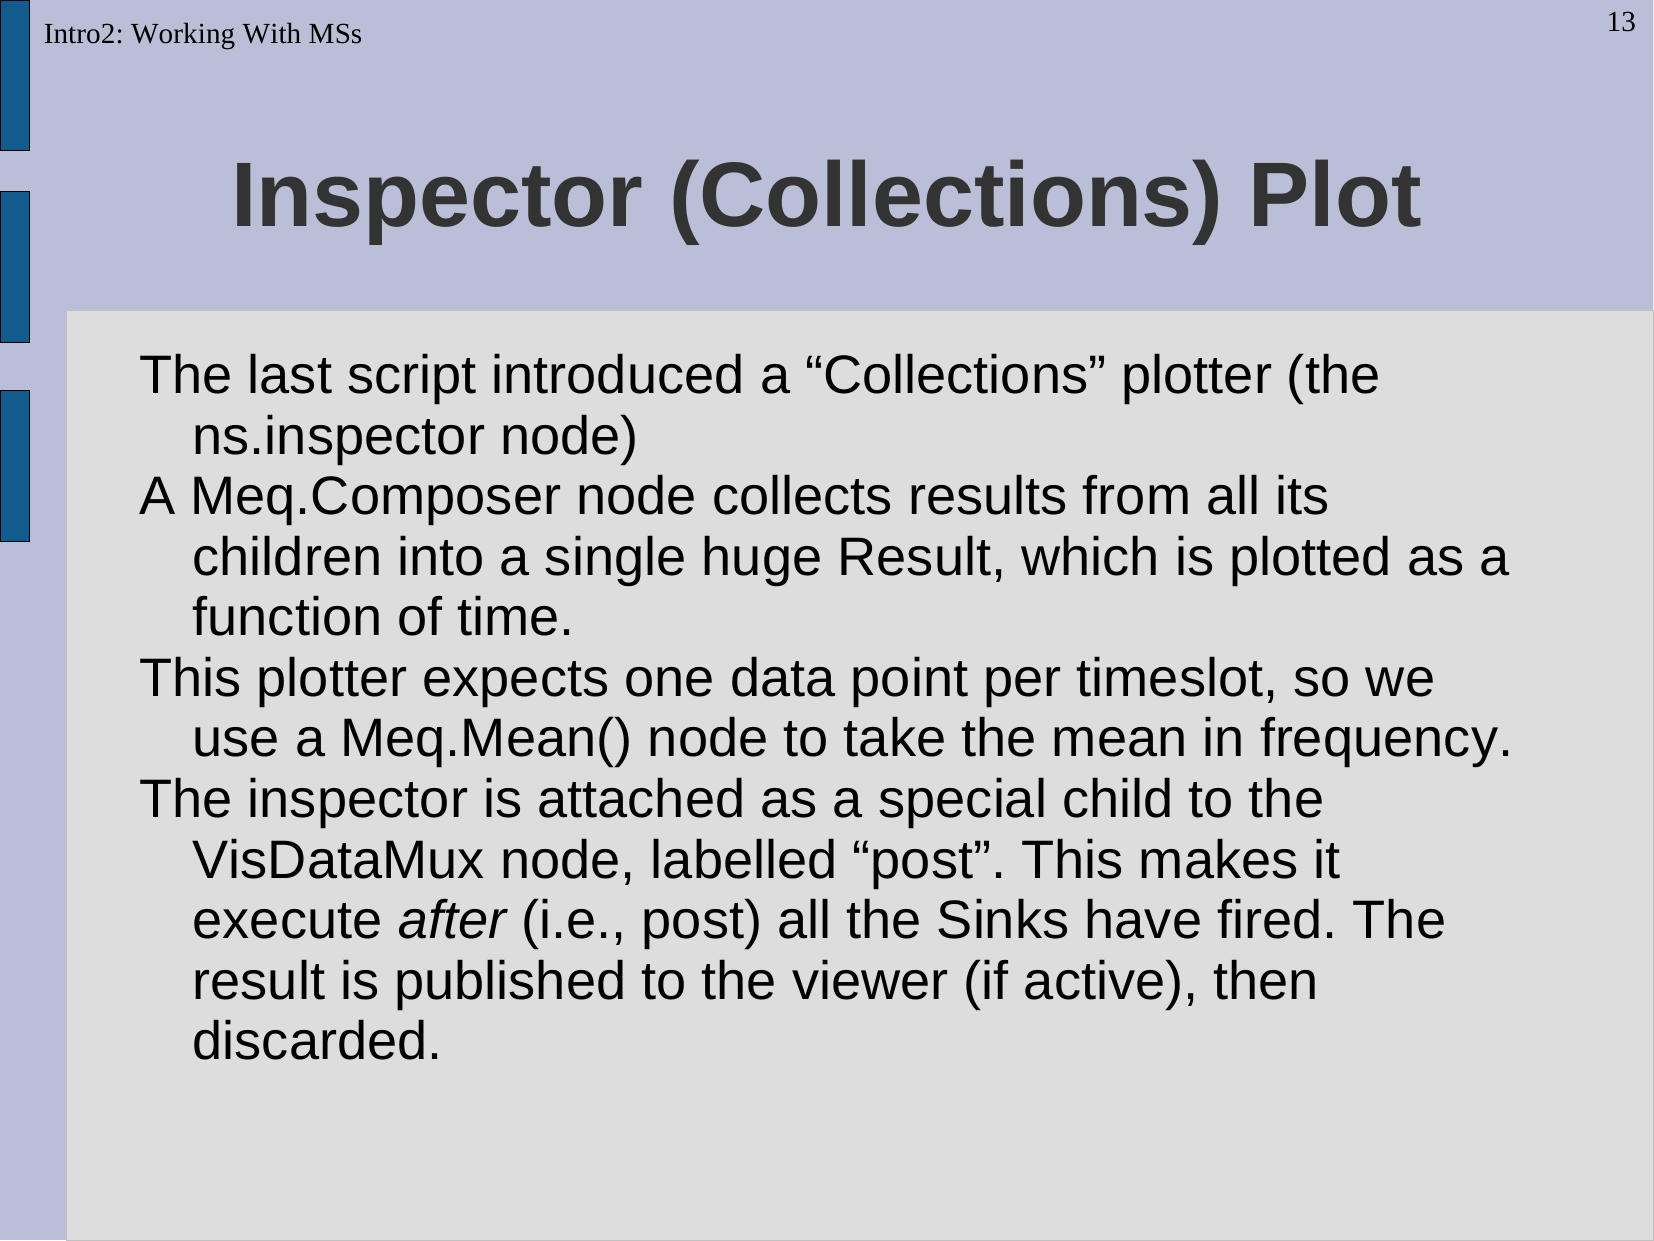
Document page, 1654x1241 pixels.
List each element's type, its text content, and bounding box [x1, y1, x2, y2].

list The last script introduced a “Collections” plotter (the ns.inspector node) A Meq.Composer node collects results from all its children into a single huge Result, which is plotted as a function of time. This plotter expects one data point per timeslot, so we use a Meq.Mean() node to take the mean in frequency. The inspector is attached as a special child to the VisDataMux node, labelled “post”. This makes it execute after (i.e., post) all the Sinks have fired. The result is published to the viewer (if active), then discarded. [121, 344, 1534, 1164]
title Inspector (Collections) Plot [121, 98, 1534, 291]
